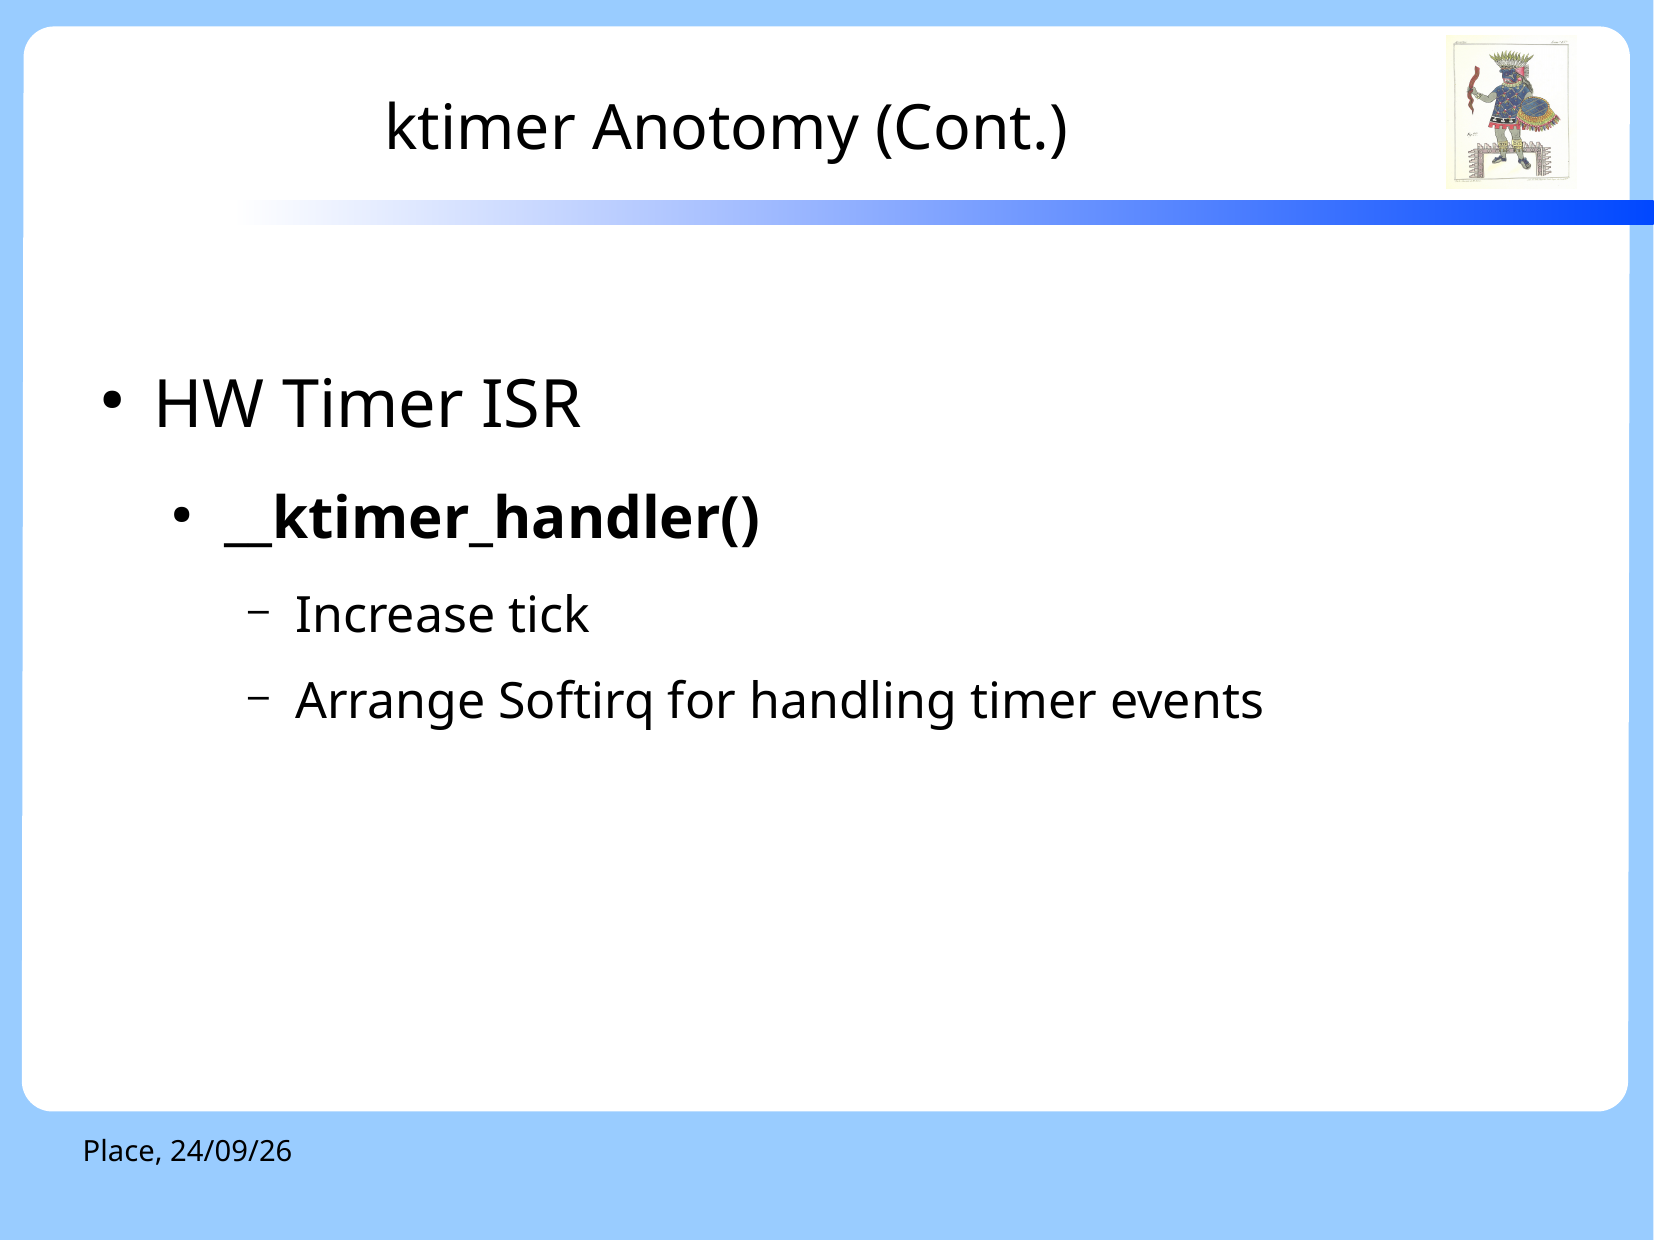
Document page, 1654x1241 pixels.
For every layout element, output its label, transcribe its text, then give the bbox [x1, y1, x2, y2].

picture [1446, 35, 1577, 189]
title ktimer Anotomy (Cont.) [82, 49, 1371, 201]
list HW Timer ISR __ktimer_handler() Increase tick Arrange Softirq for handling timer events [82, 236, 1571, 1055]
